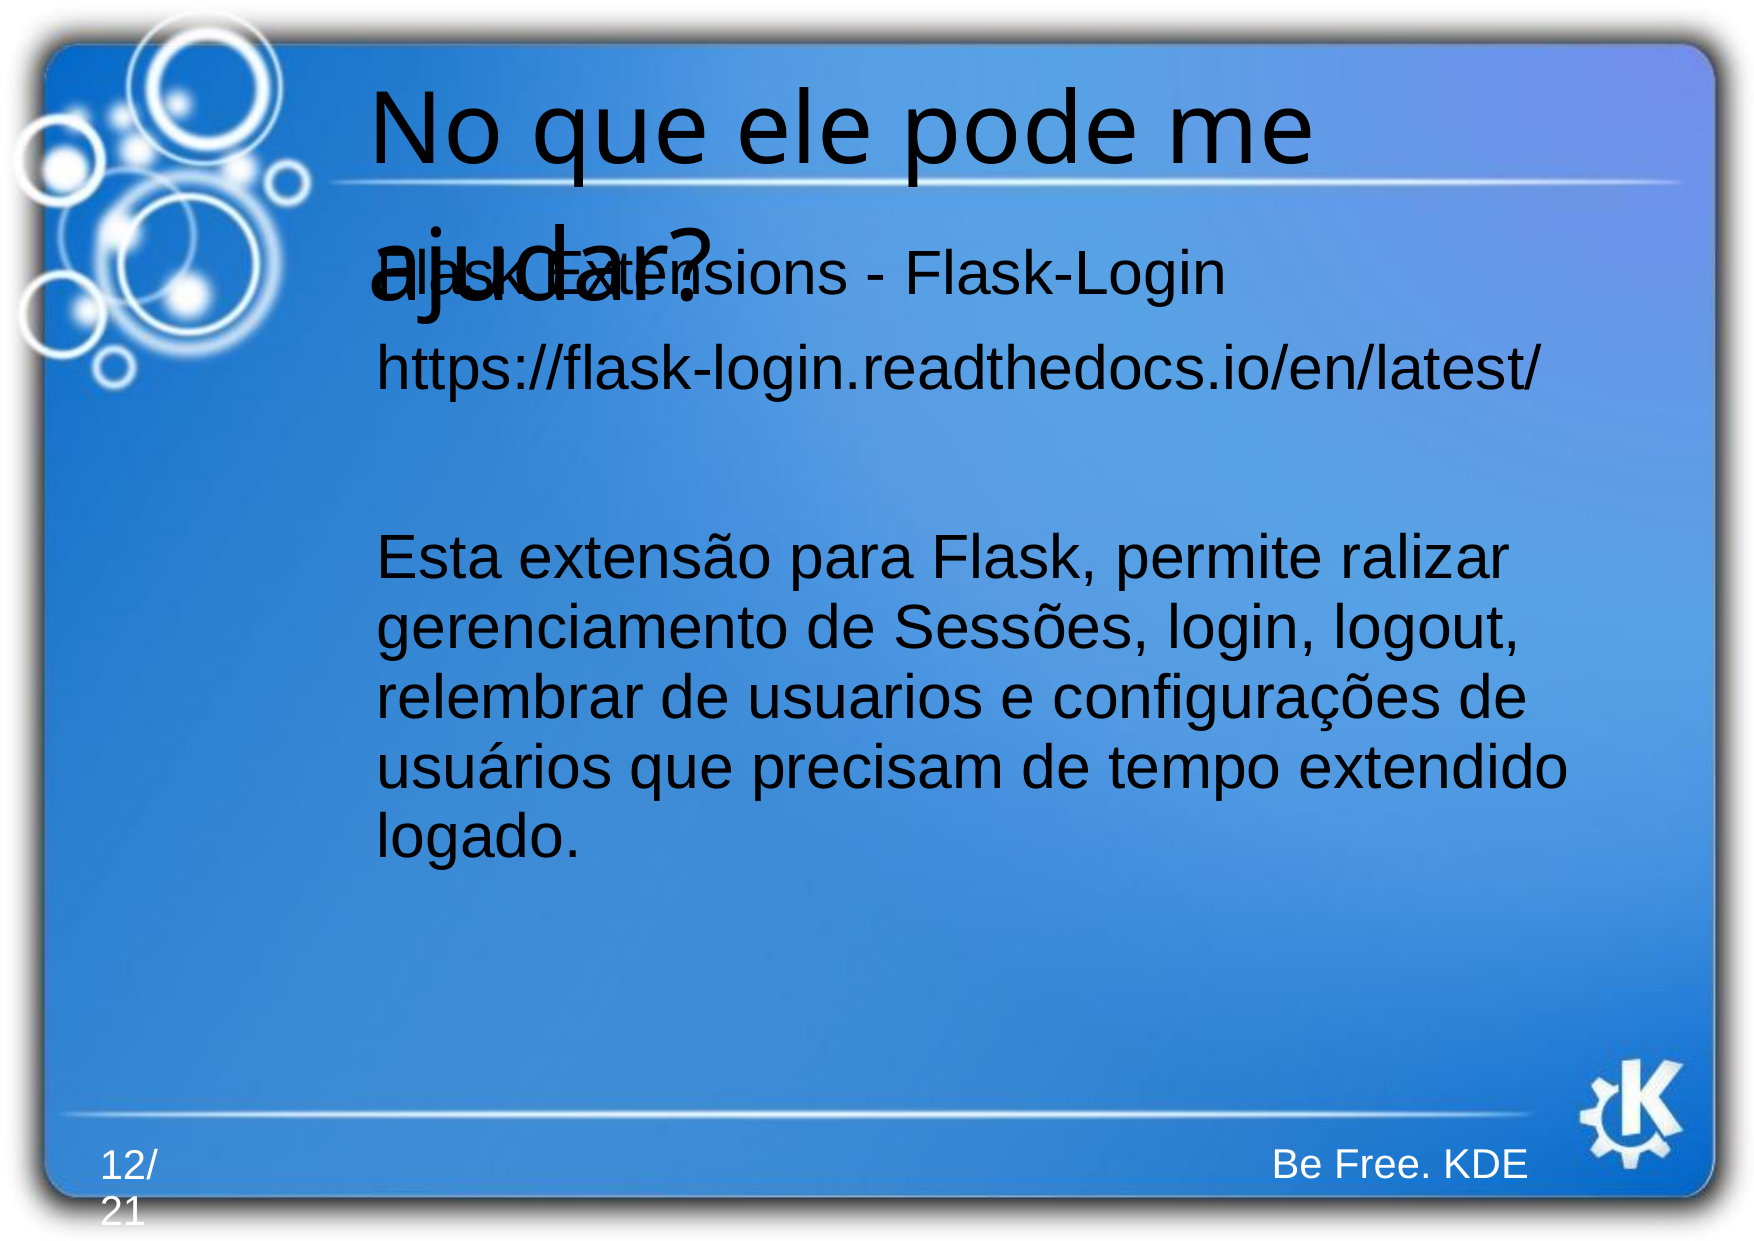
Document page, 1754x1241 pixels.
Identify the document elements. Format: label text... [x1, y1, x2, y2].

list Flask Extensions - Flask-Login https://flask-login.readthedocs.io/en/latest/ Esta extensão para Flask, permite ralizar gerenciamento de Sessões, login, logout, relembrar de usuarios e configurações de usuários que precisam de tempo extendido logado. [362, 230, 1660, 1025]
picture [0, 0, 1754, 1241]
title No que ele pode me ajudar? [352, 49, 1651, 174]
